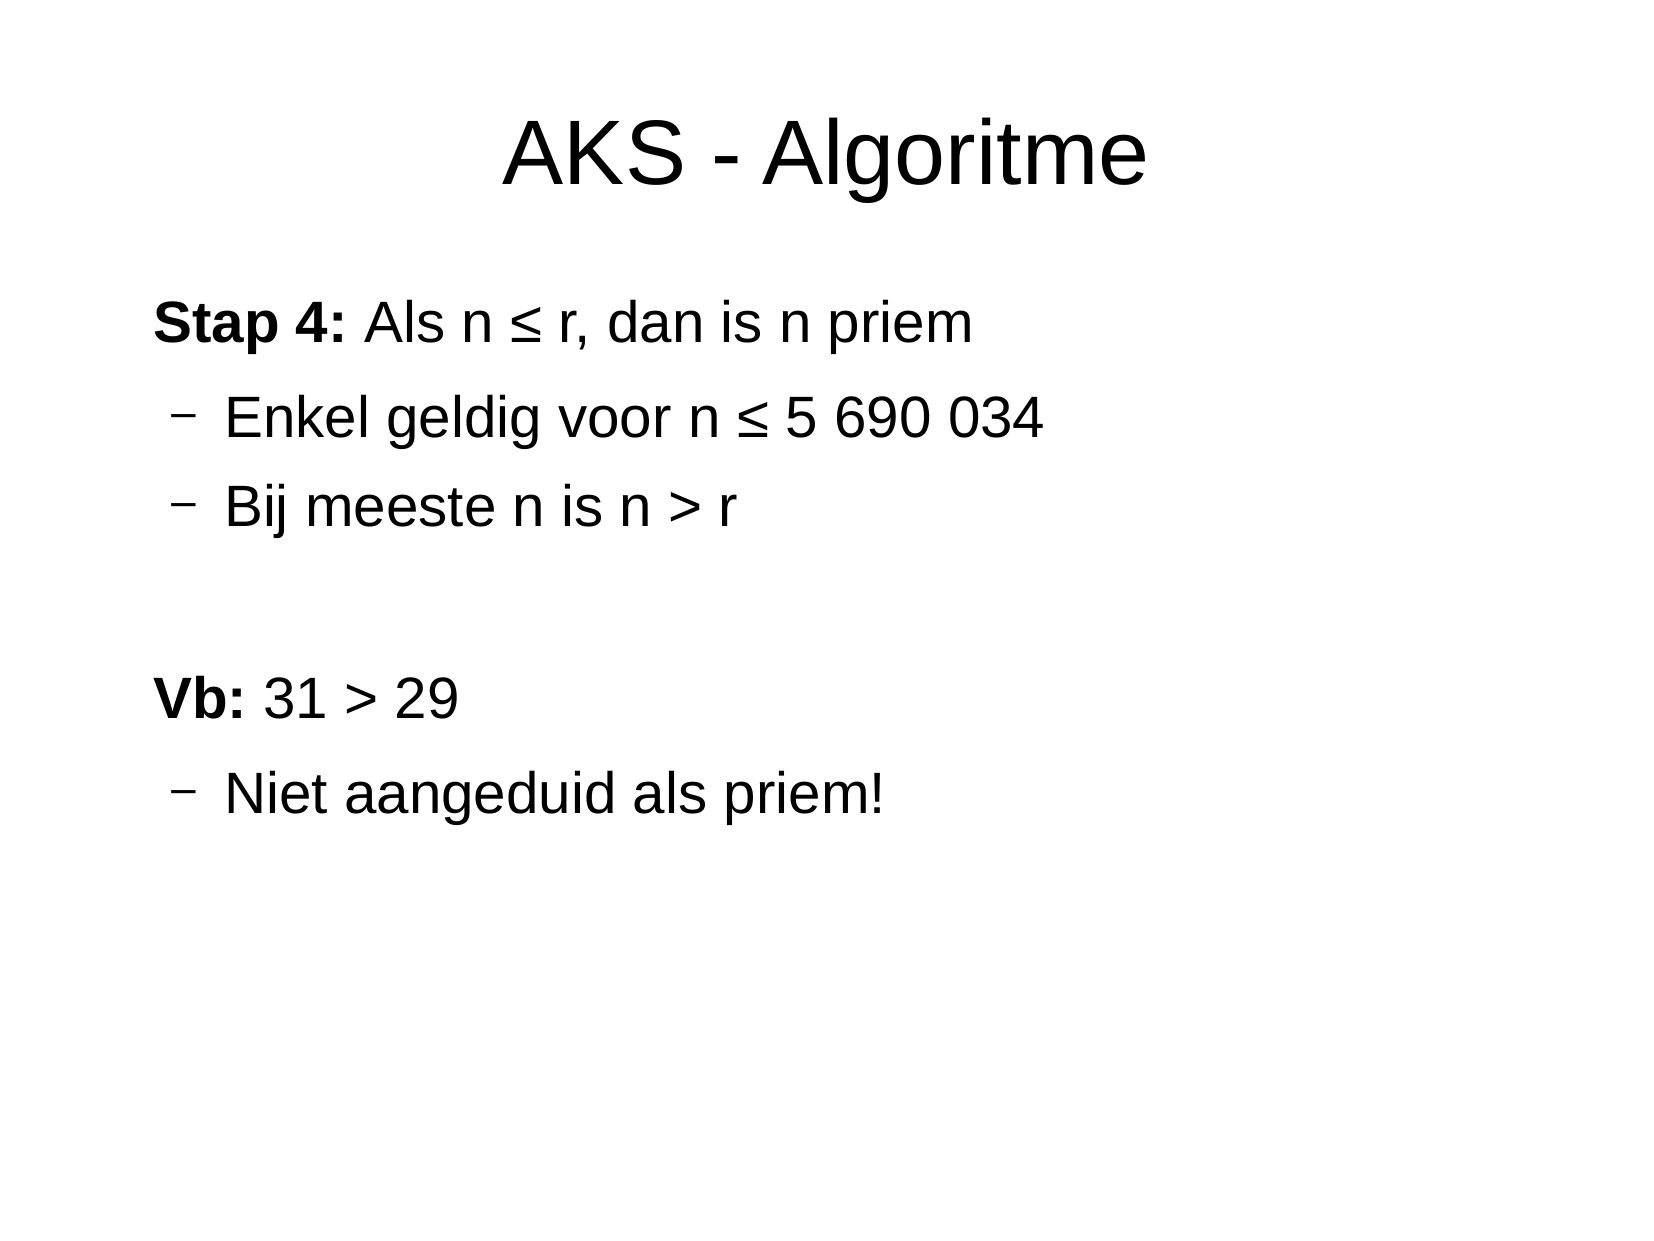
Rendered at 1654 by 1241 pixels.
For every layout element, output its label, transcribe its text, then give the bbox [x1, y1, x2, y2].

list Vb: 31 > 29 Niet aangeduid als priem! [82, 665, 1571, 1009]
list Stap 4: Als n ≤ r, dan is n priem Enkel geldig voor n ≤ 5 690 034 Bij meeste n is n > r [82, 290, 1571, 634]
title AKS - Algoritme [82, 49, 1571, 257]
